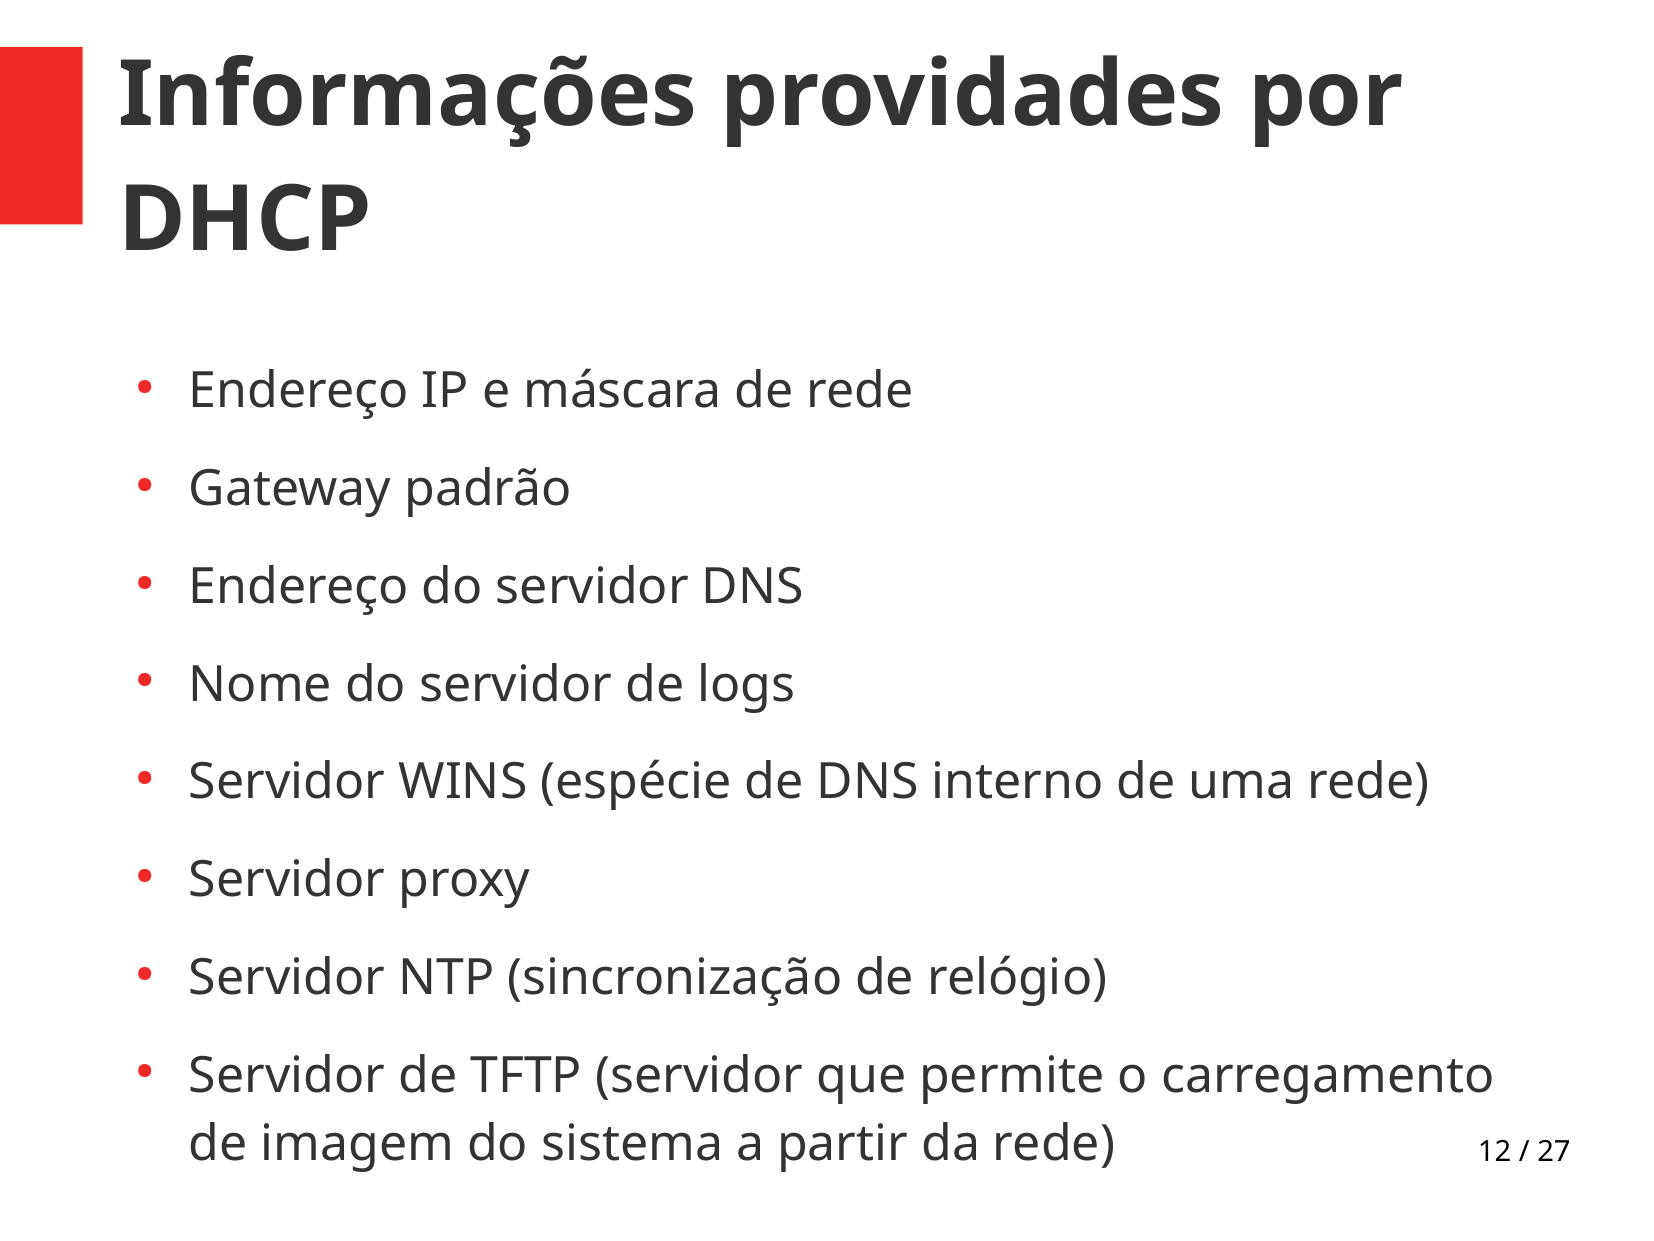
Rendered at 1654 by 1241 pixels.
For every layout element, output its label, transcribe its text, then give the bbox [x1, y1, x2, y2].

list Endereço IP e máscara de rede Gateway padrão Endereço do servidor DNS Nome do servidor de logs Servidor WINS (espécie de DNS interno de uma rede) Servidor proxy Servidor NTP (sincronização de relógio) Servidor de TFTP (servidor que permite o carregamento de imagem do sistema a partir da rede) [118, 354, 1536, 1074]
title Informações providades por DHCP [118, 45, 1571, 260]
